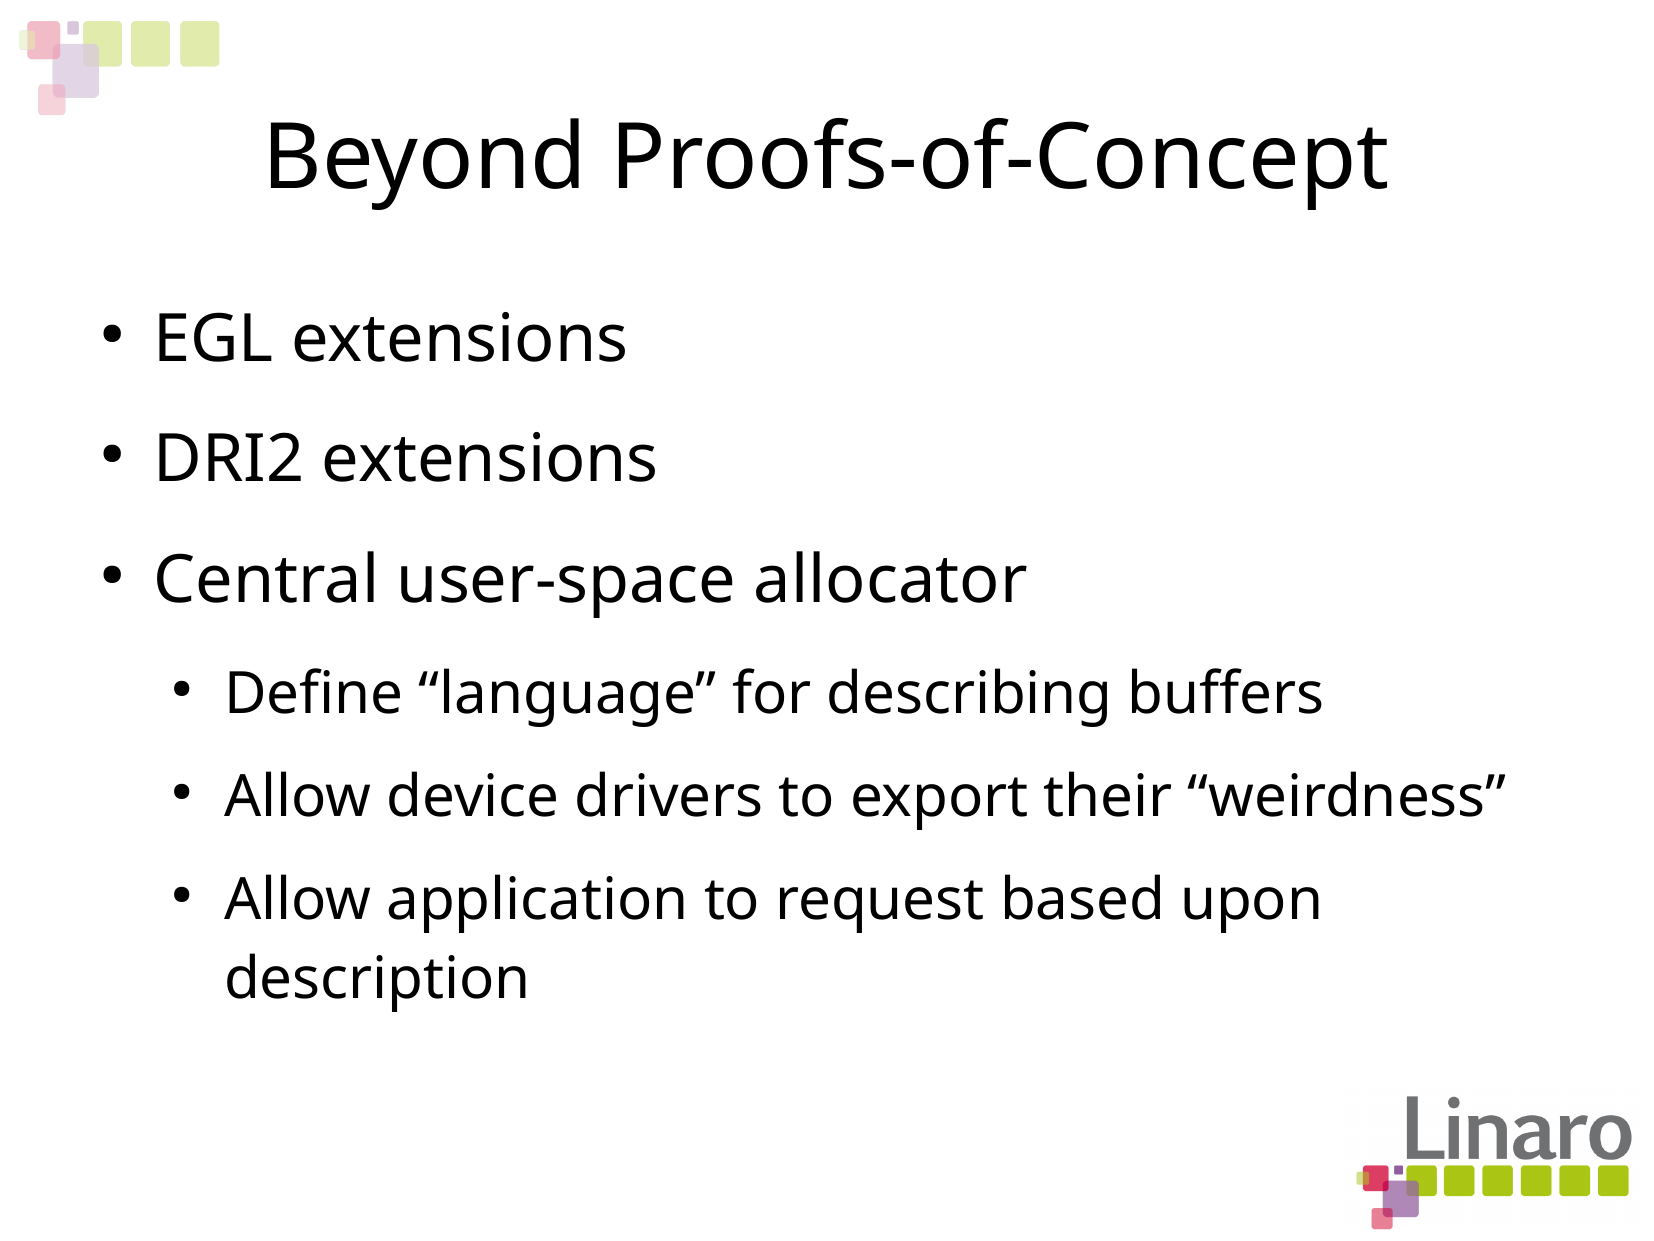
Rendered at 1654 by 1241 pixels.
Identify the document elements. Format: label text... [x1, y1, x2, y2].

title Beyond Proofs-of-Concept [82, 49, 1571, 257]
list EGL extensions DRI2 extensions Central user-space allocator Define “language” for describing buffers Allow device drivers to export their “weirdness” Allow application to request based upon description [82, 290, 1571, 1109]
picture [1343, 1087, 1644, 1238]
